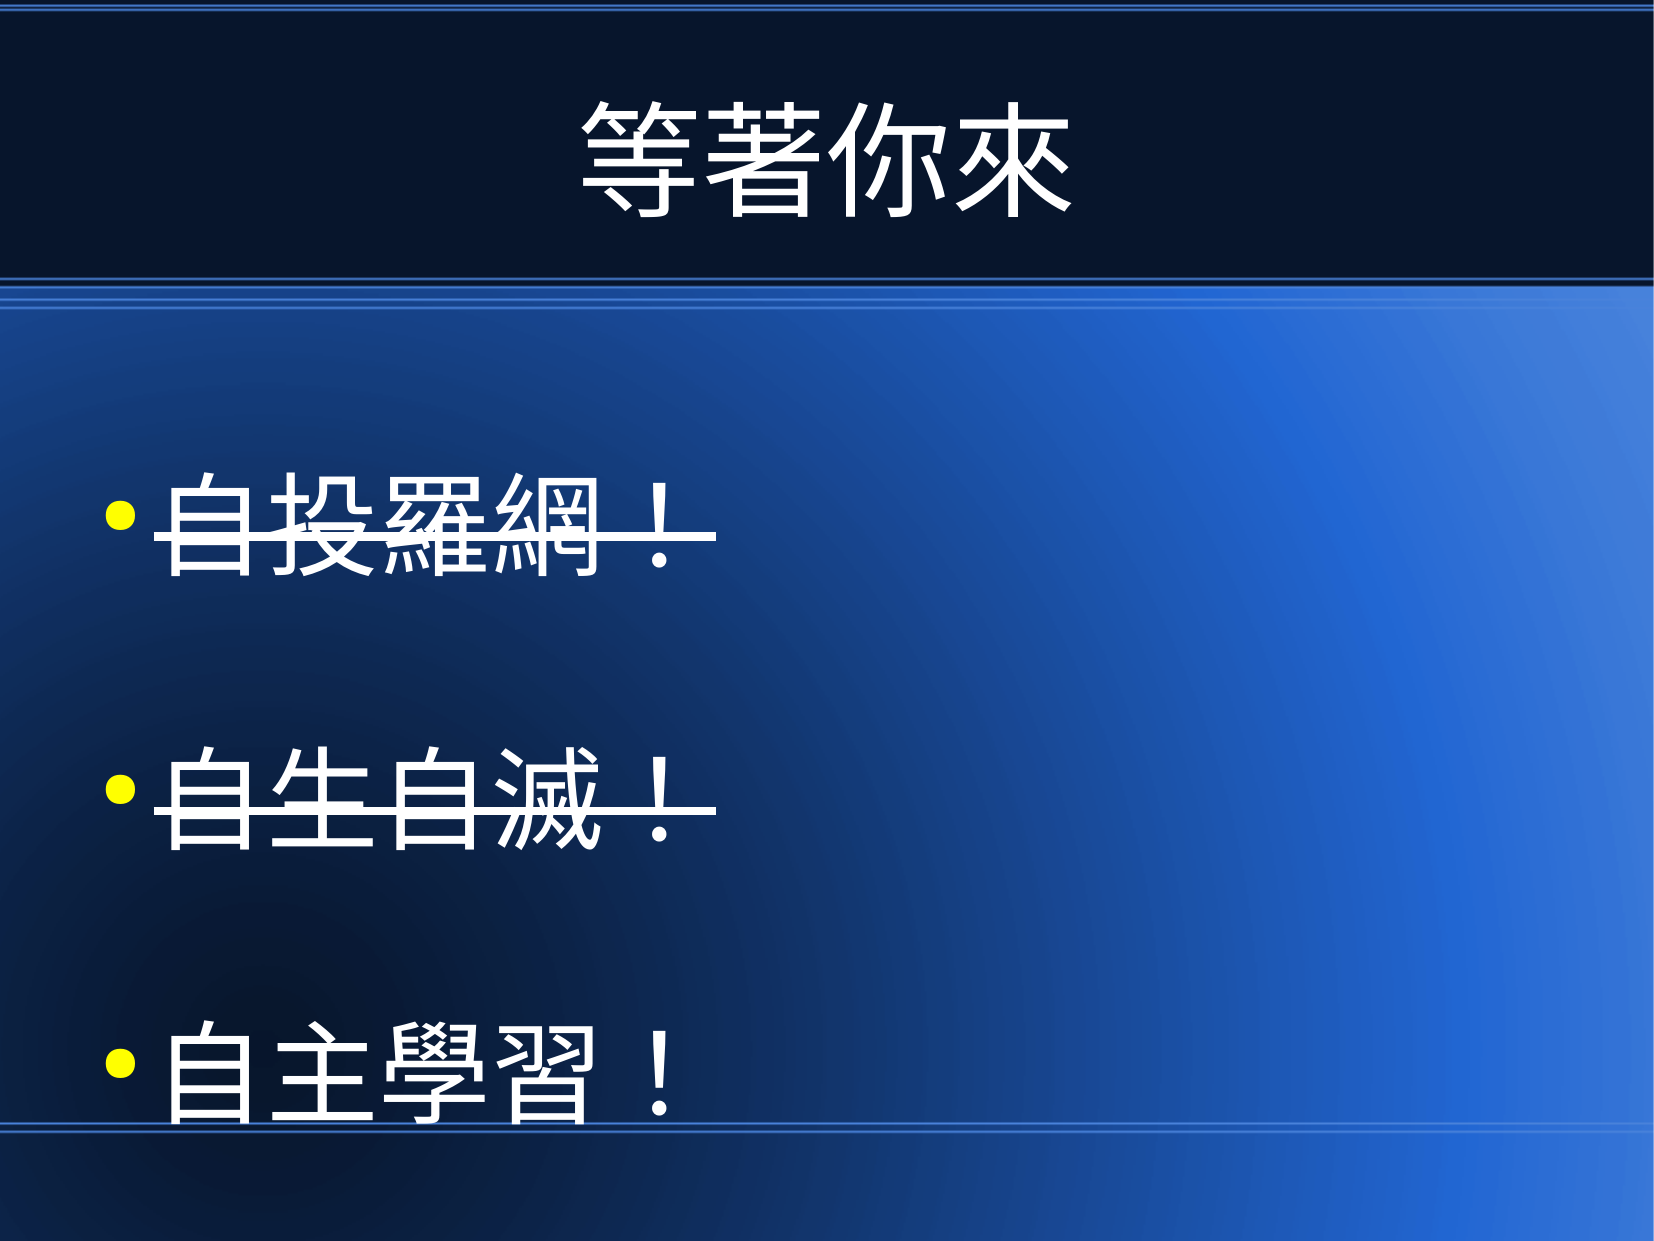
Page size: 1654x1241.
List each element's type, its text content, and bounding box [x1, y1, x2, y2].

picture [0, 0, 1654, 1241]
list 自投羅網！ 自生自滅！ 自主學習！ [82, 355, 1571, 1241]
title 等著你來 [82, 49, 1571, 257]
